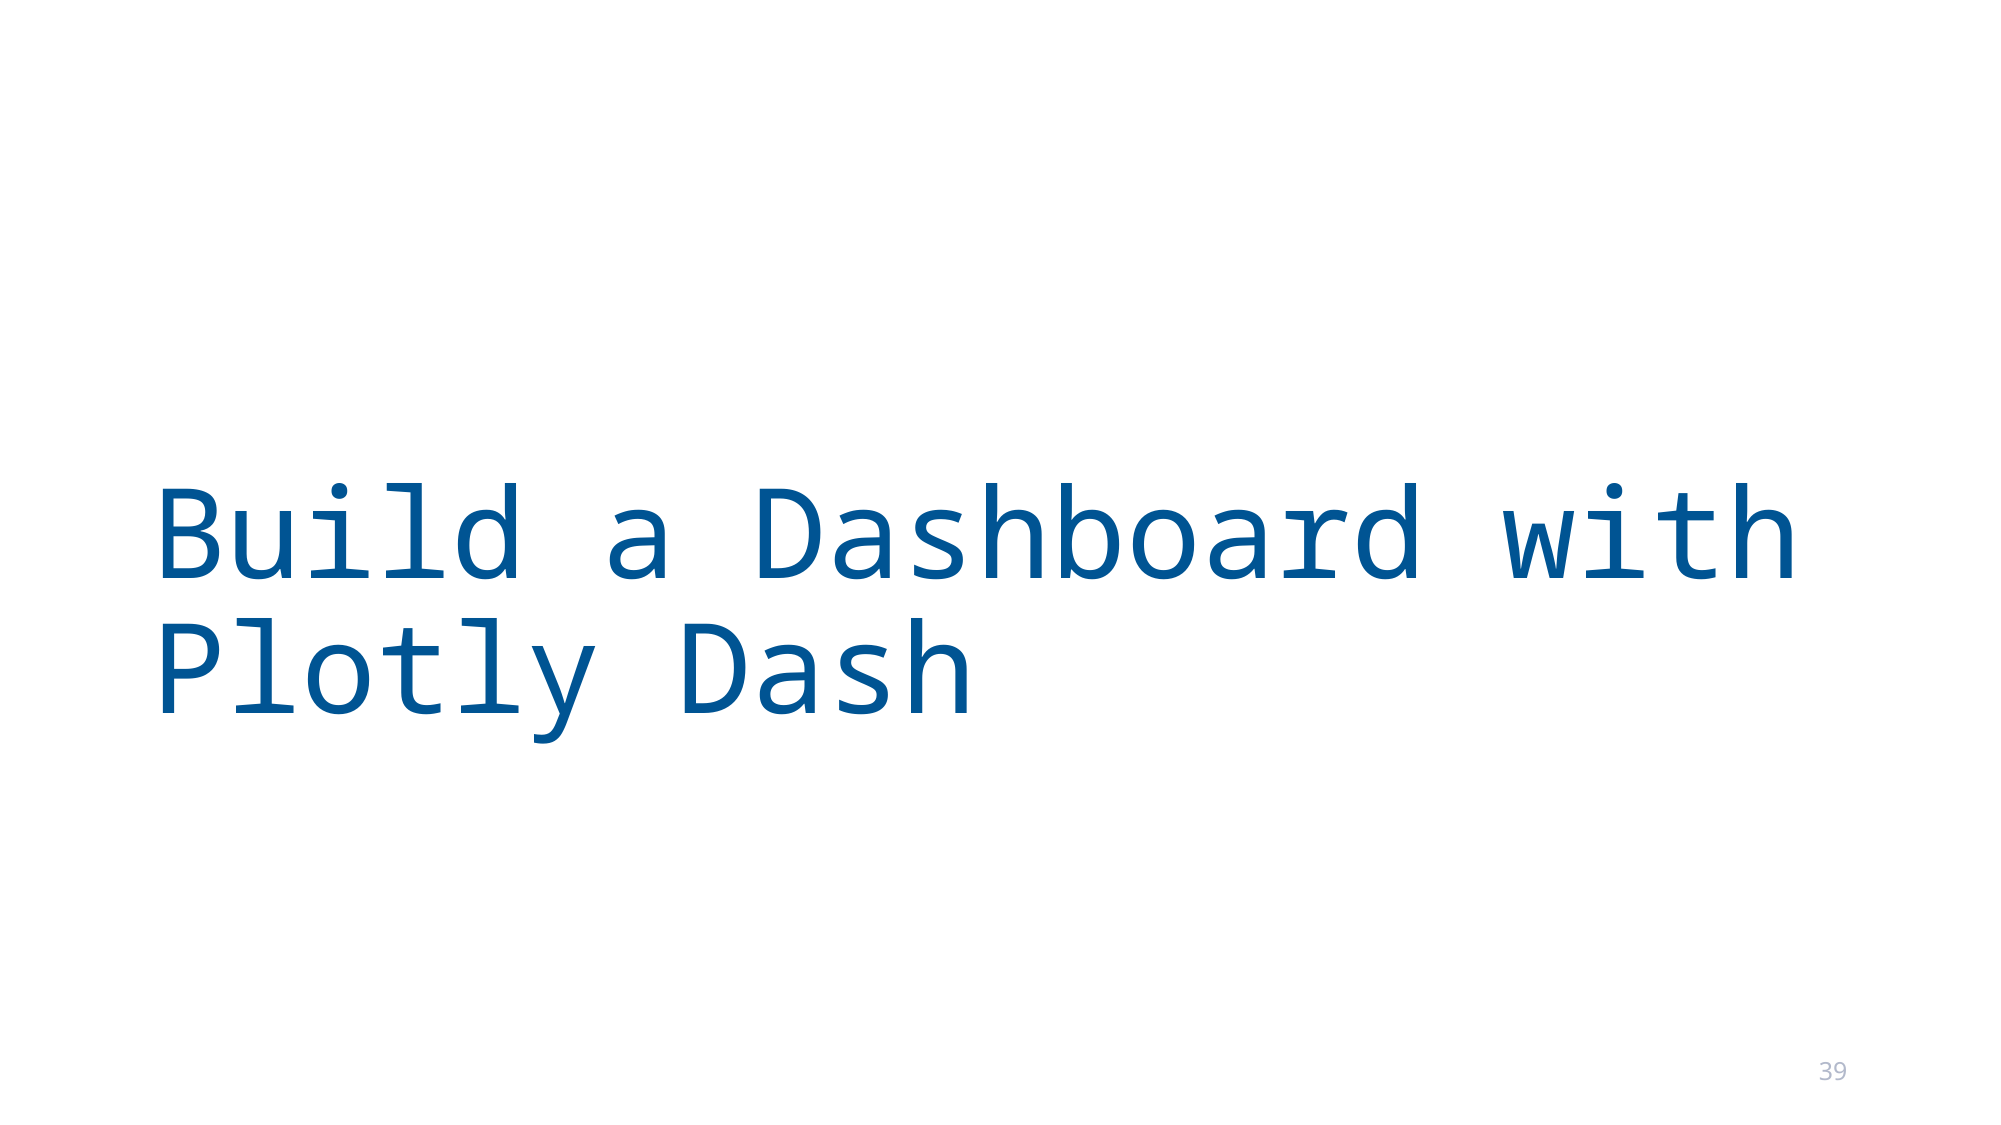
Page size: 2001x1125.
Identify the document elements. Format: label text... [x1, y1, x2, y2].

slide_number 36 [1412, 1042, 1863, 1103]
title Build a Dashboard with Plotly Dash [136, 280, 1862, 749]
